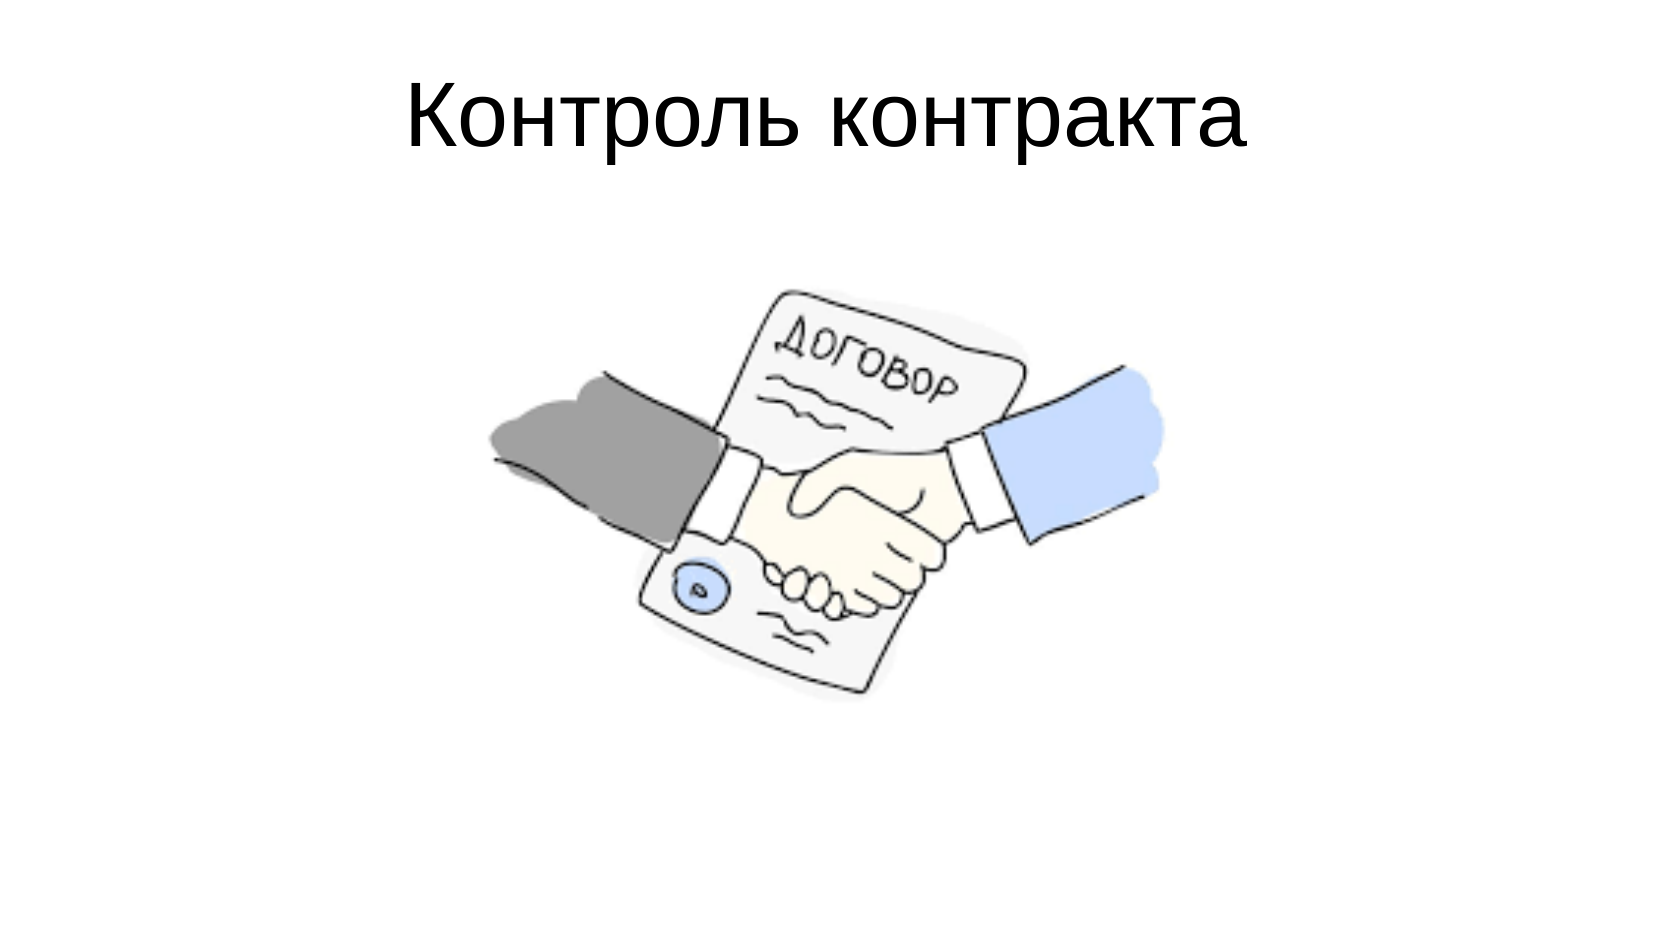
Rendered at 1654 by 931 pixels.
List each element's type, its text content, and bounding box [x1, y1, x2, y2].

title Контроль контракта [82, 37, 1571, 193]
picture [401, 247, 1278, 738]
